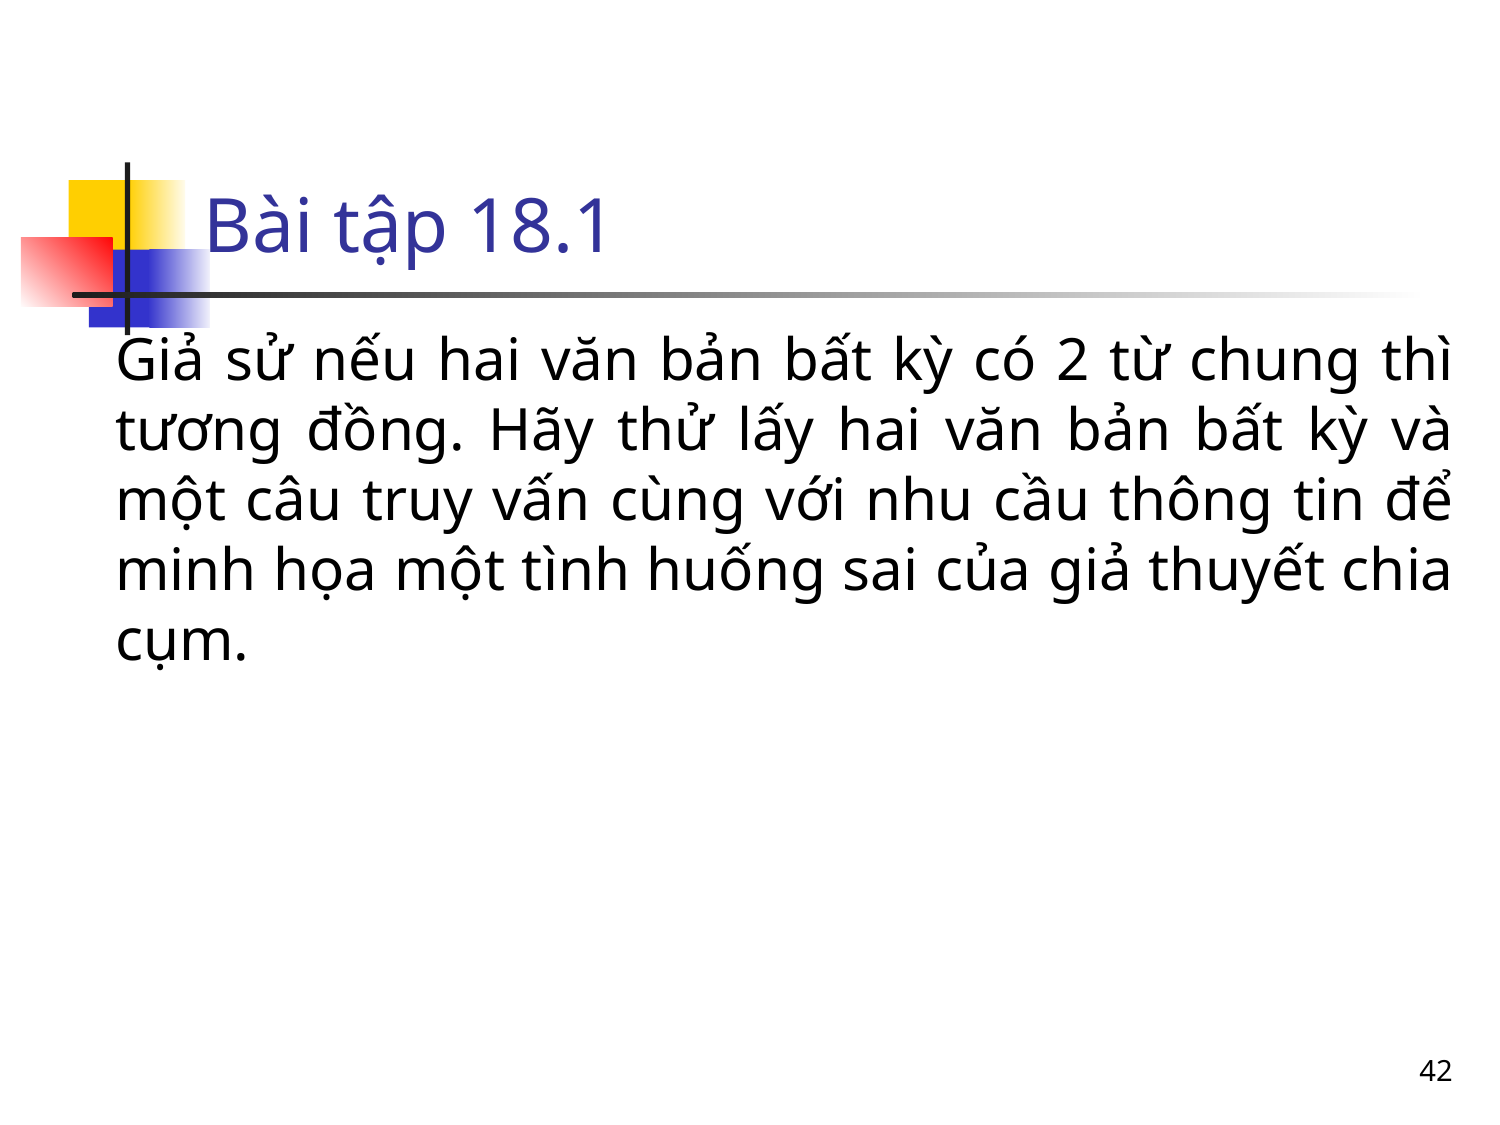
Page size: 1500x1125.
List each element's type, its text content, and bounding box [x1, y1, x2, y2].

title Bài tập 18.1 [188, 35, 1468, 275]
slide_number <number> [1155, 1024, 1468, 1100]
list Giả sử nếu hai văn bản bất kỳ có 2 từ chung thì tương đồng. Hãy thử lấy hai văn bản bất kỳ và một câu truy vấn cùng với nhu cầu thông tin để minh họa một tình huống sai của giả thuyết chia cụm. [100, 314, 1469, 846]
